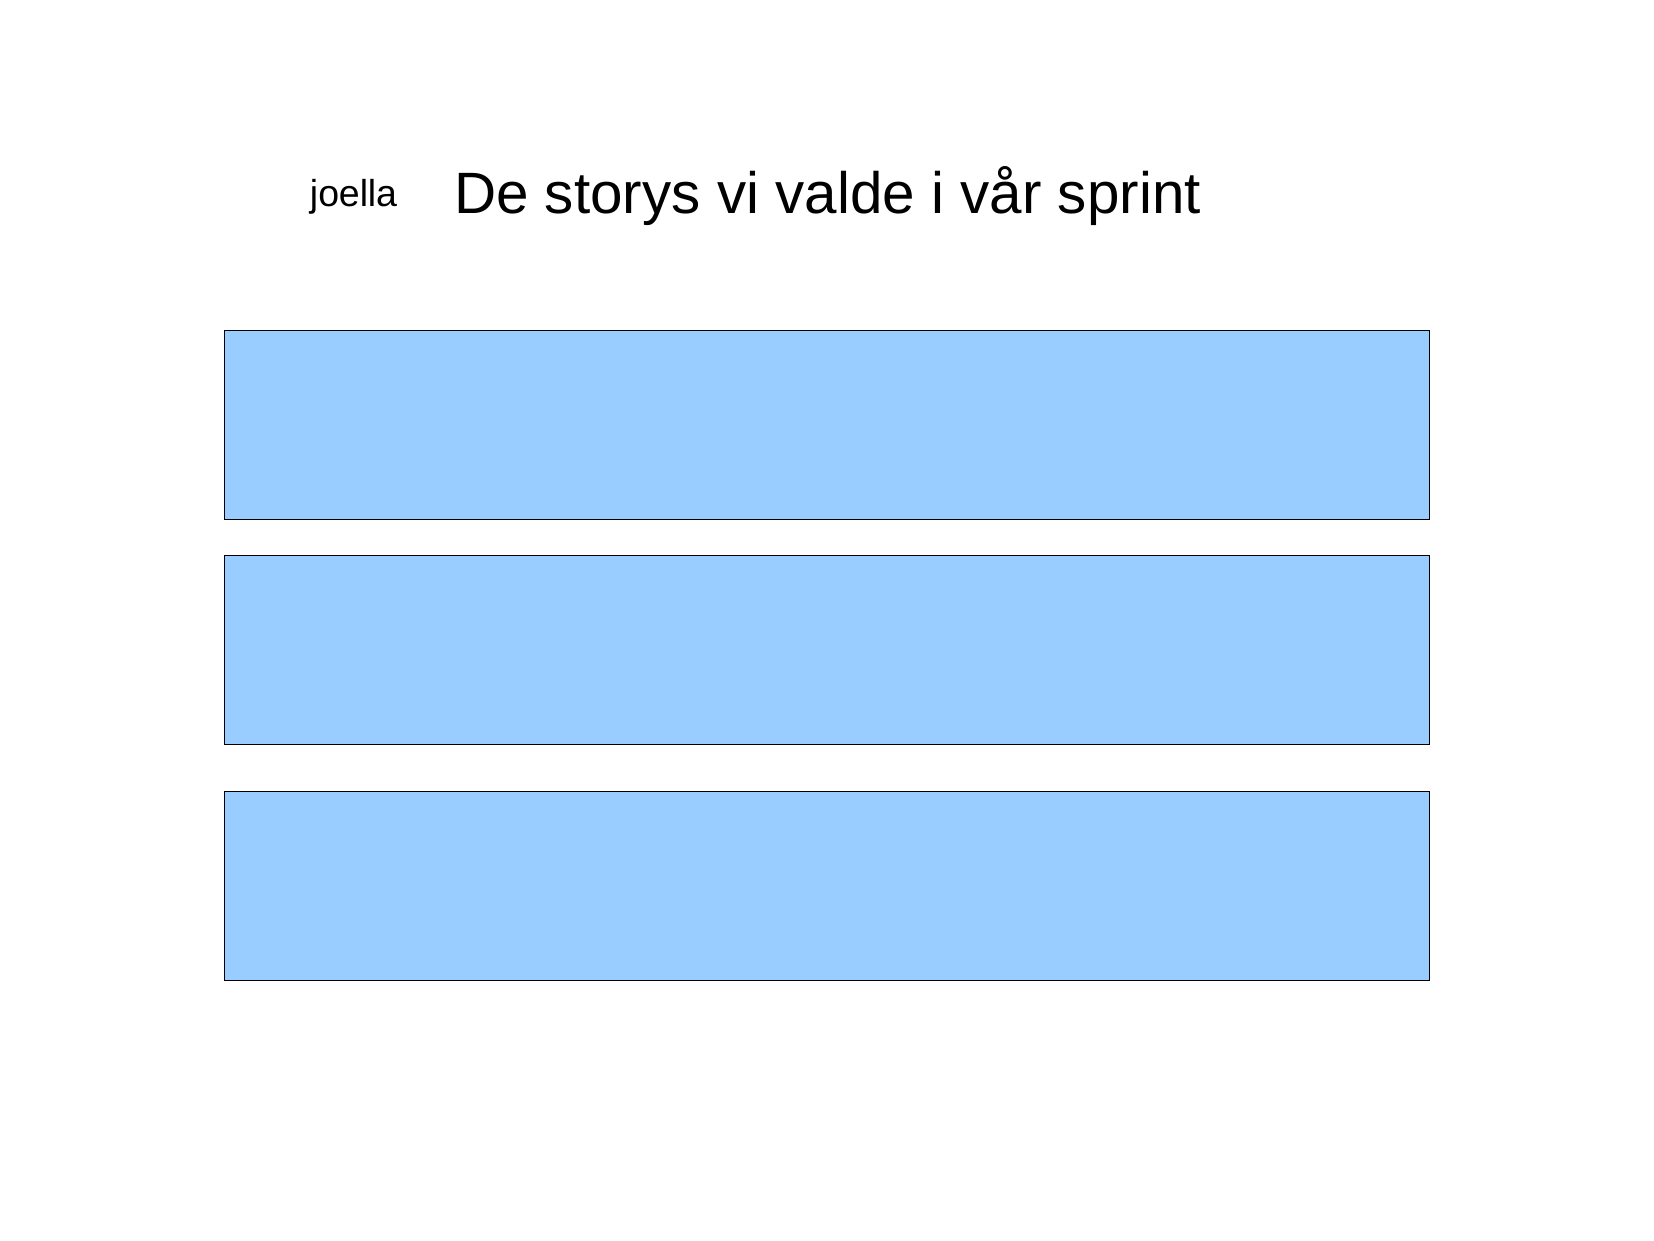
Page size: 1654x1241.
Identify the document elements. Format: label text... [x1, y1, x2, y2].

text_box [224, 791, 1430, 981]
text_box [224, 330, 1430, 520]
text_box [224, 555, 1430, 745]
text_box joella [295, 165, 413, 223]
text_box De storys vi valde i vår sprint [439, 153, 1217, 234]
